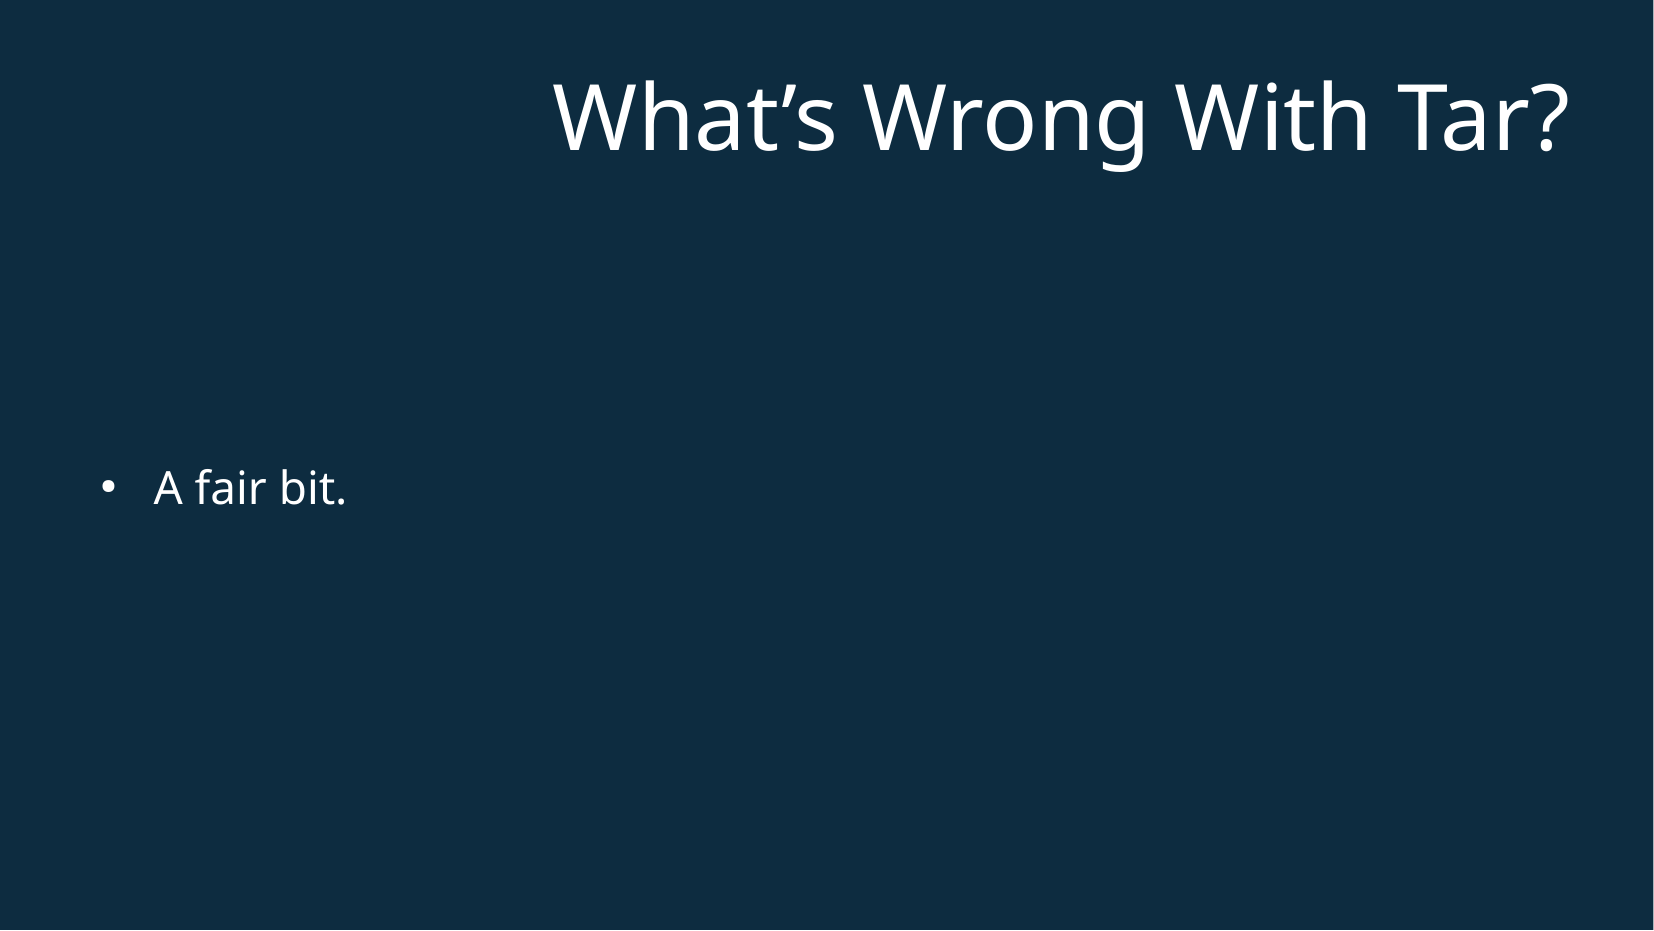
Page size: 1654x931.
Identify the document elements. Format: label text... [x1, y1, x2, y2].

list A fair bit. [82, 217, 1571, 758]
title What’s Wrong With Tar? [82, 37, 1571, 193]
